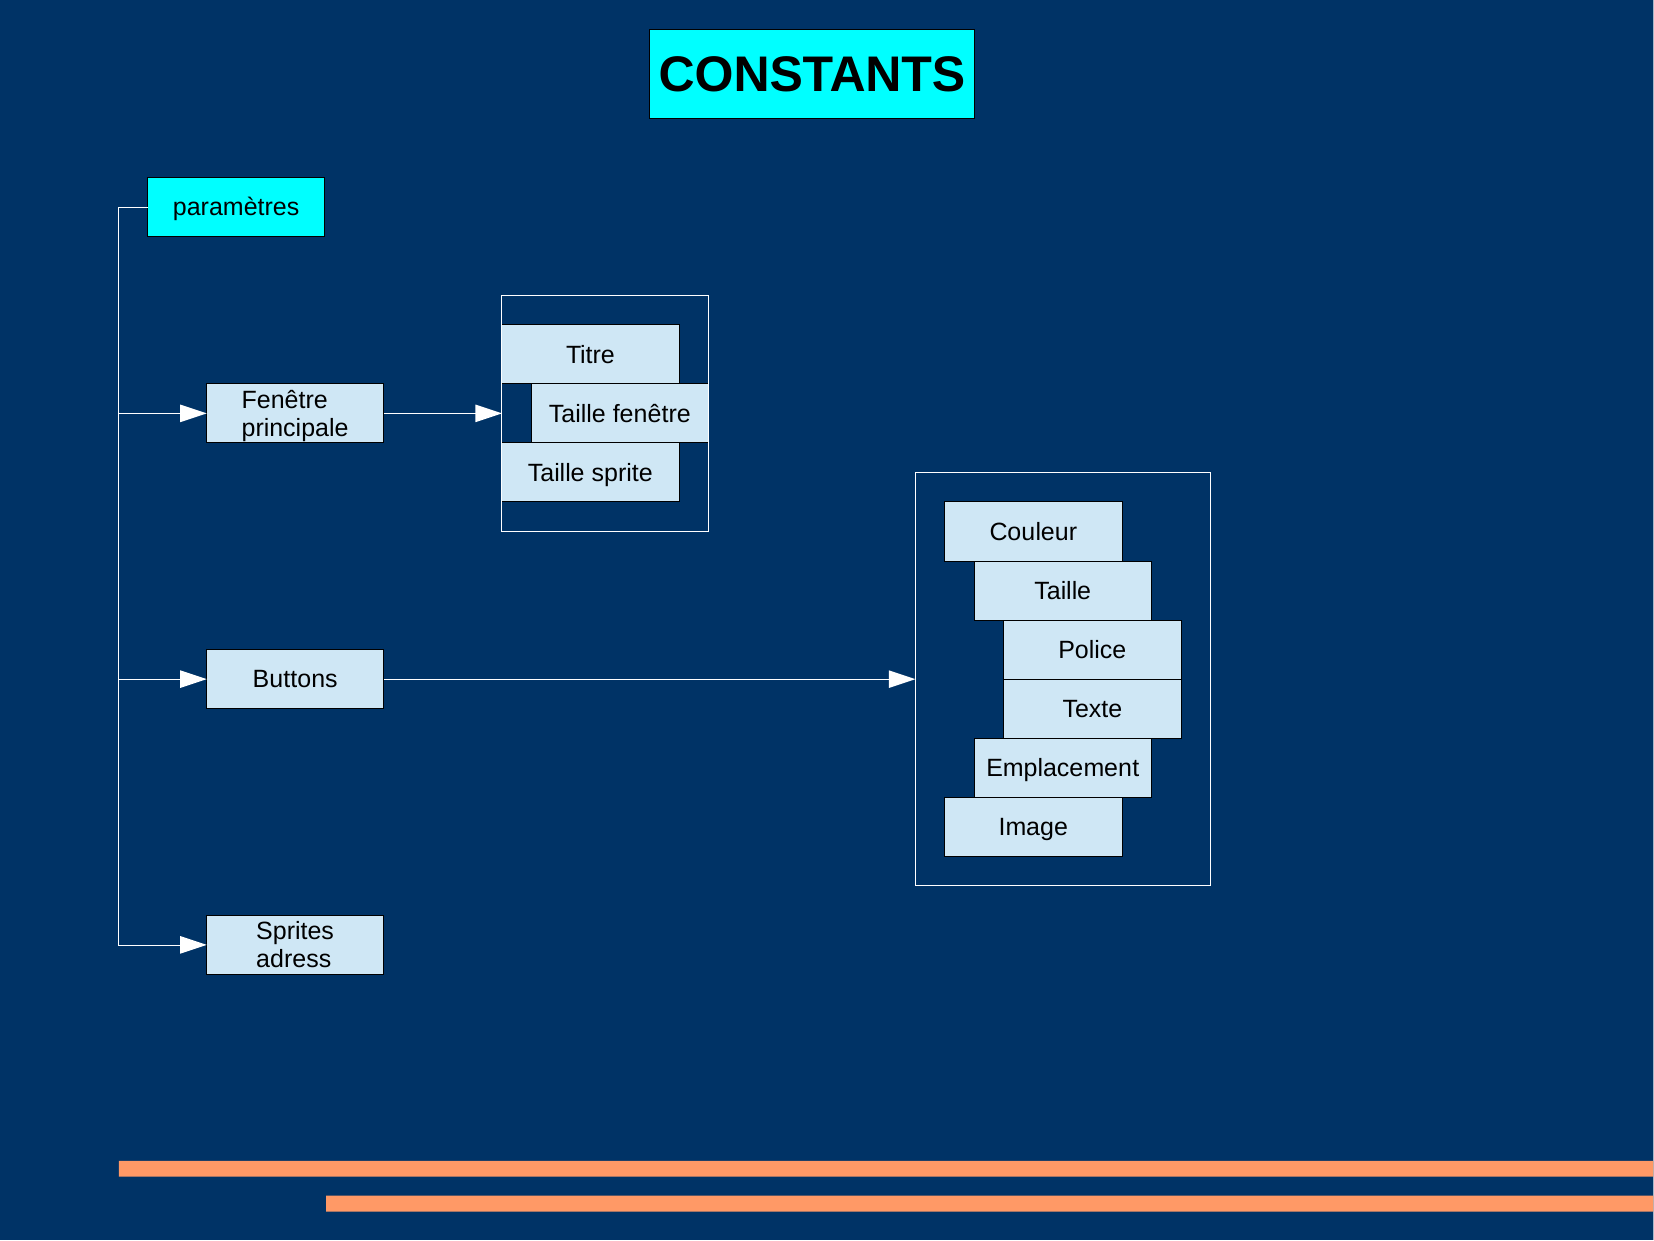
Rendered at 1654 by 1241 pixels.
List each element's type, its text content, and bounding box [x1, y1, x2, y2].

text_box Titre [502, 324, 680, 384]
text_box CONSTANTS [649, 29, 975, 119]
text_box Taille [974, 561, 1152, 621]
text_box Sprites adress [206, 915, 384, 975]
text_box Taille fenêtre [531, 383, 708, 443]
text_box Fenêtre principale [206, 383, 384, 443]
text_box Image [944, 797, 1123, 857]
text_box paramètres [147, 177, 325, 237]
text_box Buttons [206, 649, 384, 709]
text_box Taille sprite [502, 442, 680, 502]
text_box Texte [1003, 679, 1182, 739]
text_box Couleur [944, 501, 1123, 562]
text_box Police [1003, 620, 1182, 679]
text_box Emplacement [974, 738, 1152, 798]
